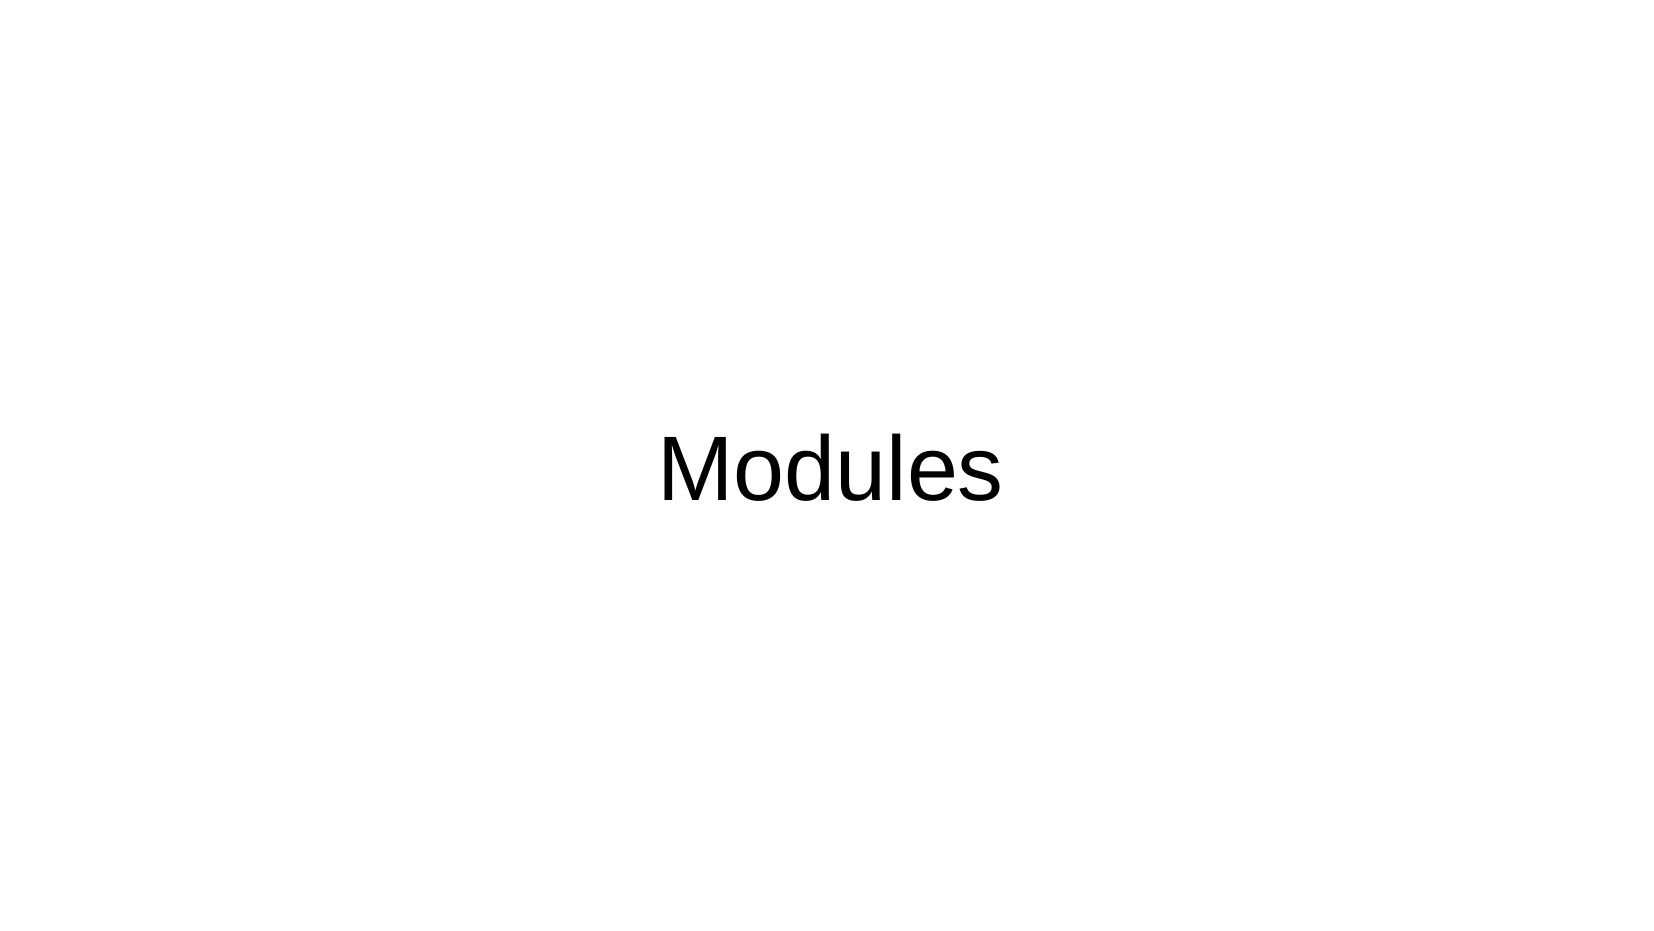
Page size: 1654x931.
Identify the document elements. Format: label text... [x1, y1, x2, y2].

title Modules [86, 247, 1576, 691]
